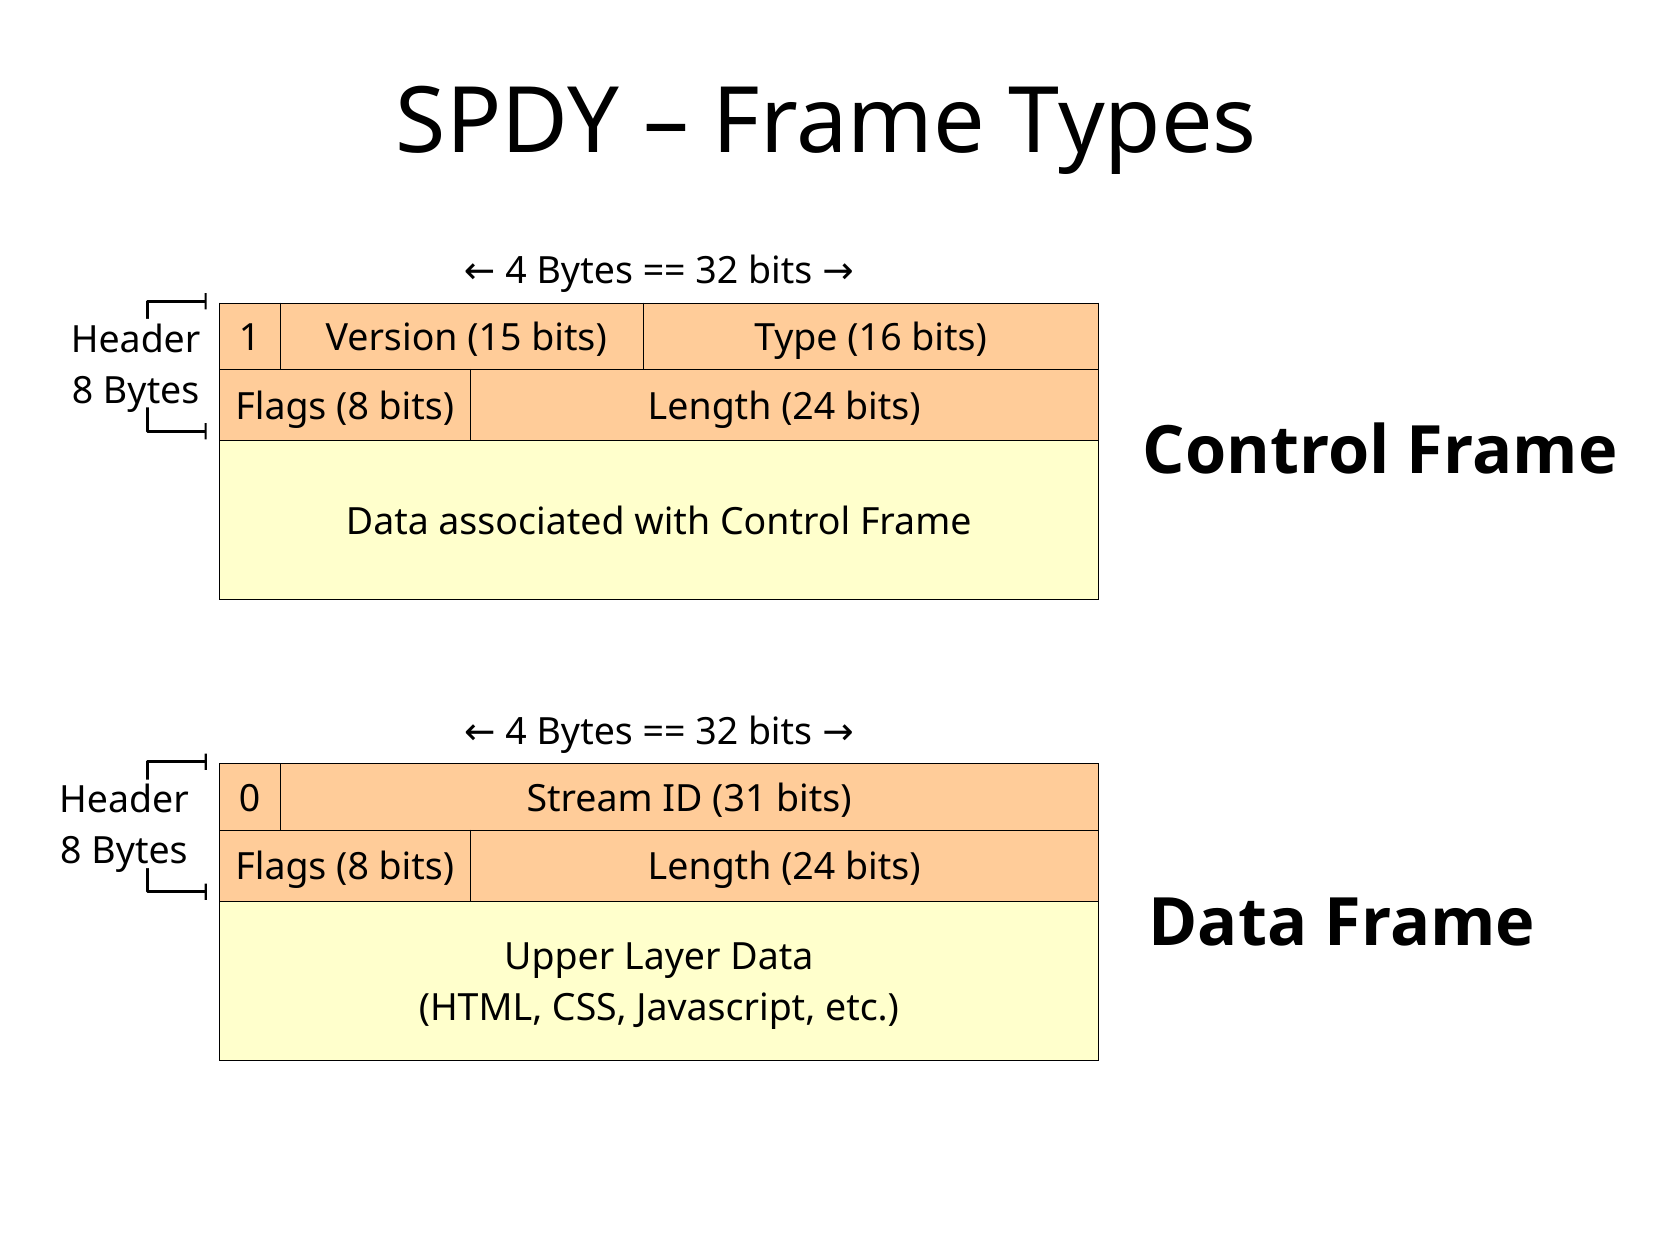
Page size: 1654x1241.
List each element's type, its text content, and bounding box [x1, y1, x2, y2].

table_header ← 4 Bytes == 32 bits → [220, 698, 1098, 763]
table_cell Length (24 bits) [471, 831, 1098, 901]
text_box Control Frame [1127, 394, 1636, 485]
table_cell 1 [220, 304, 280, 369]
table_cell Version (15 bits) [281, 304, 643, 369]
table_header ← 4 Bytes == 32 bits → [220, 237, 1098, 303]
table_cell 0 [220, 764, 280, 830]
table_cell Type (16 bits) [644, 304, 1098, 369]
table_cell Flags (8 bits) [220, 831, 470, 901]
table_cell Length (24 bits) [471, 370, 1098, 440]
title SPDY – Frame Types [82, 13, 1571, 222]
table_cell Upper Layer Data (HTML, CSS, Javascript, etc.) [220, 902, 1098, 1060]
table_cell Stream ID (31 bits) [281, 764, 1098, 830]
text_box Header 8 Bytes [64, 318, 207, 408]
text_box Data Frame [1133, 867, 1642, 957]
table_cell Data associated with Control Frame [220, 441, 1098, 599]
text_box Header 8 Bytes [53, 779, 195, 869]
table_cell Flags (8 bits) [220, 370, 470, 440]
